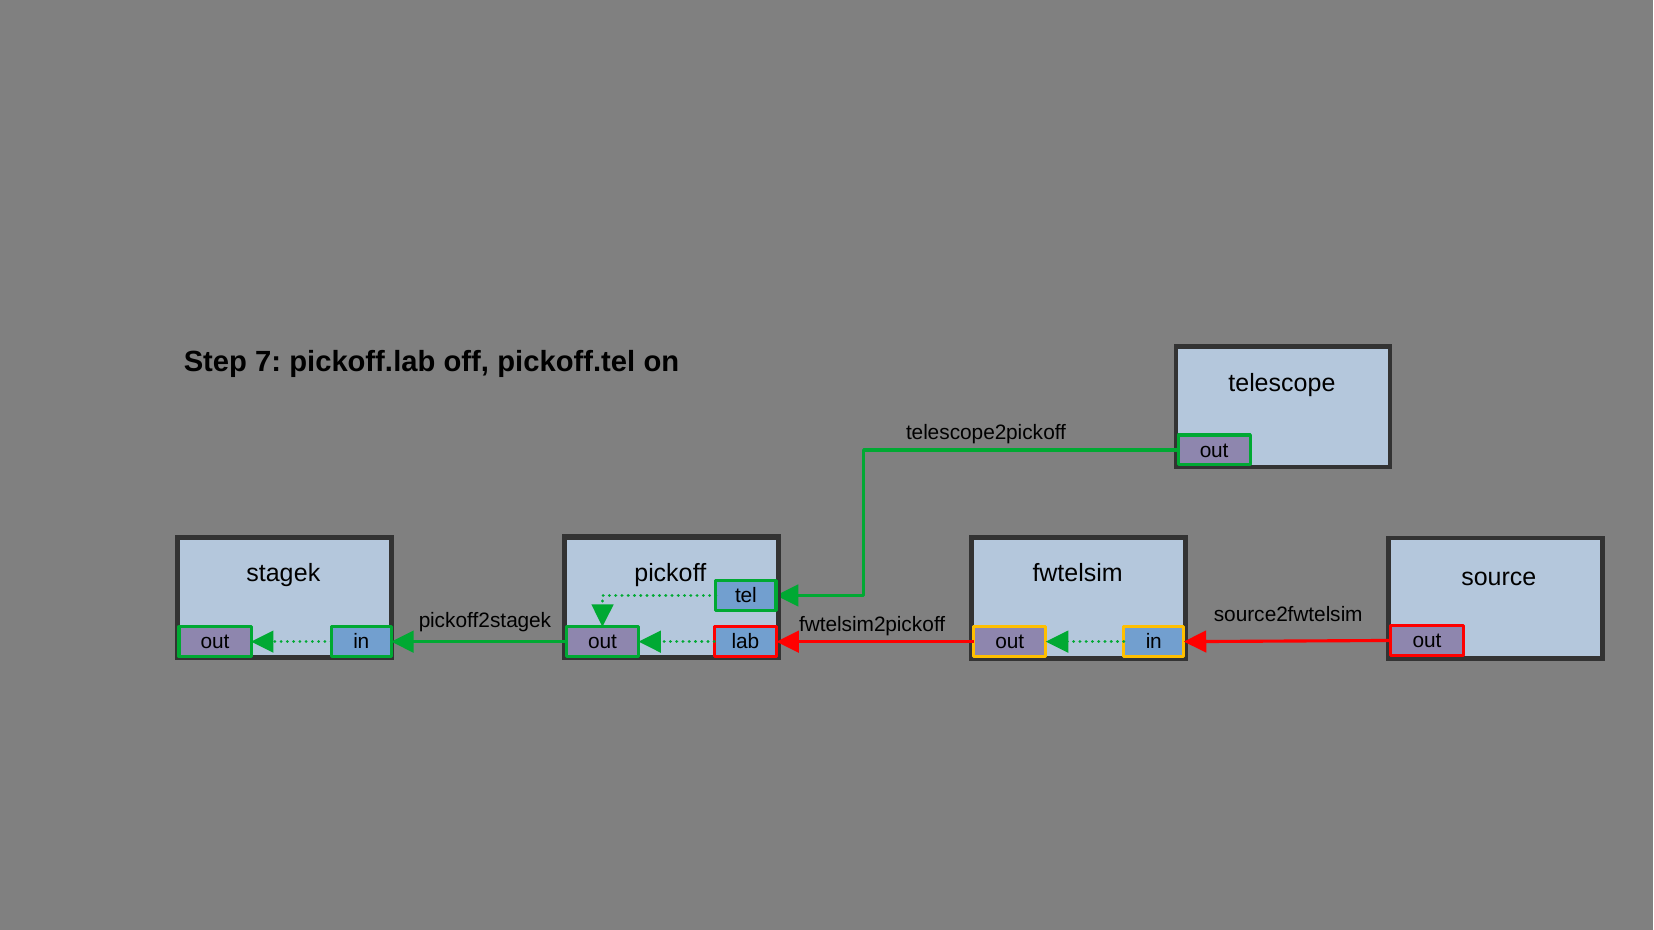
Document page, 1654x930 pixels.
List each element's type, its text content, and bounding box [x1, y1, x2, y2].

text_box pickoff2stagek [404, 601, 588, 640]
text_box [177, 537, 392, 658]
text_box [1388, 538, 1603, 659]
text_box [1176, 346, 1390, 468]
text_box out [973, 626, 1046, 657]
text_box tel [715, 580, 776, 611]
text_box telescope [1195, 361, 1369, 405]
text_box source2fwtelsim [1198, 595, 1383, 634]
text_box in [331, 626, 392, 657]
text_box [971, 537, 1186, 659]
text_box fwtelsim2pickoff [784, 605, 969, 640]
text_box out [566, 626, 639, 657]
text_box [564, 536, 779, 658]
text_box stagek [196, 551, 371, 595]
text_box source [1412, 555, 1586, 599]
text_box lab [714, 626, 777, 657]
text_box pickoff [583, 551, 758, 595]
text_box out [178, 626, 252, 657]
text_box Step 7: pickoff.lab off, pickoff.tel on [168, 337, 762, 385]
text_box telescope2pickoff [891, 413, 1098, 475]
text_box out [1178, 435, 1251, 465]
text_box out [1390, 625, 1464, 656]
text_box in [1123, 626, 1184, 657]
text_box fwtelsim [991, 551, 1165, 595]
